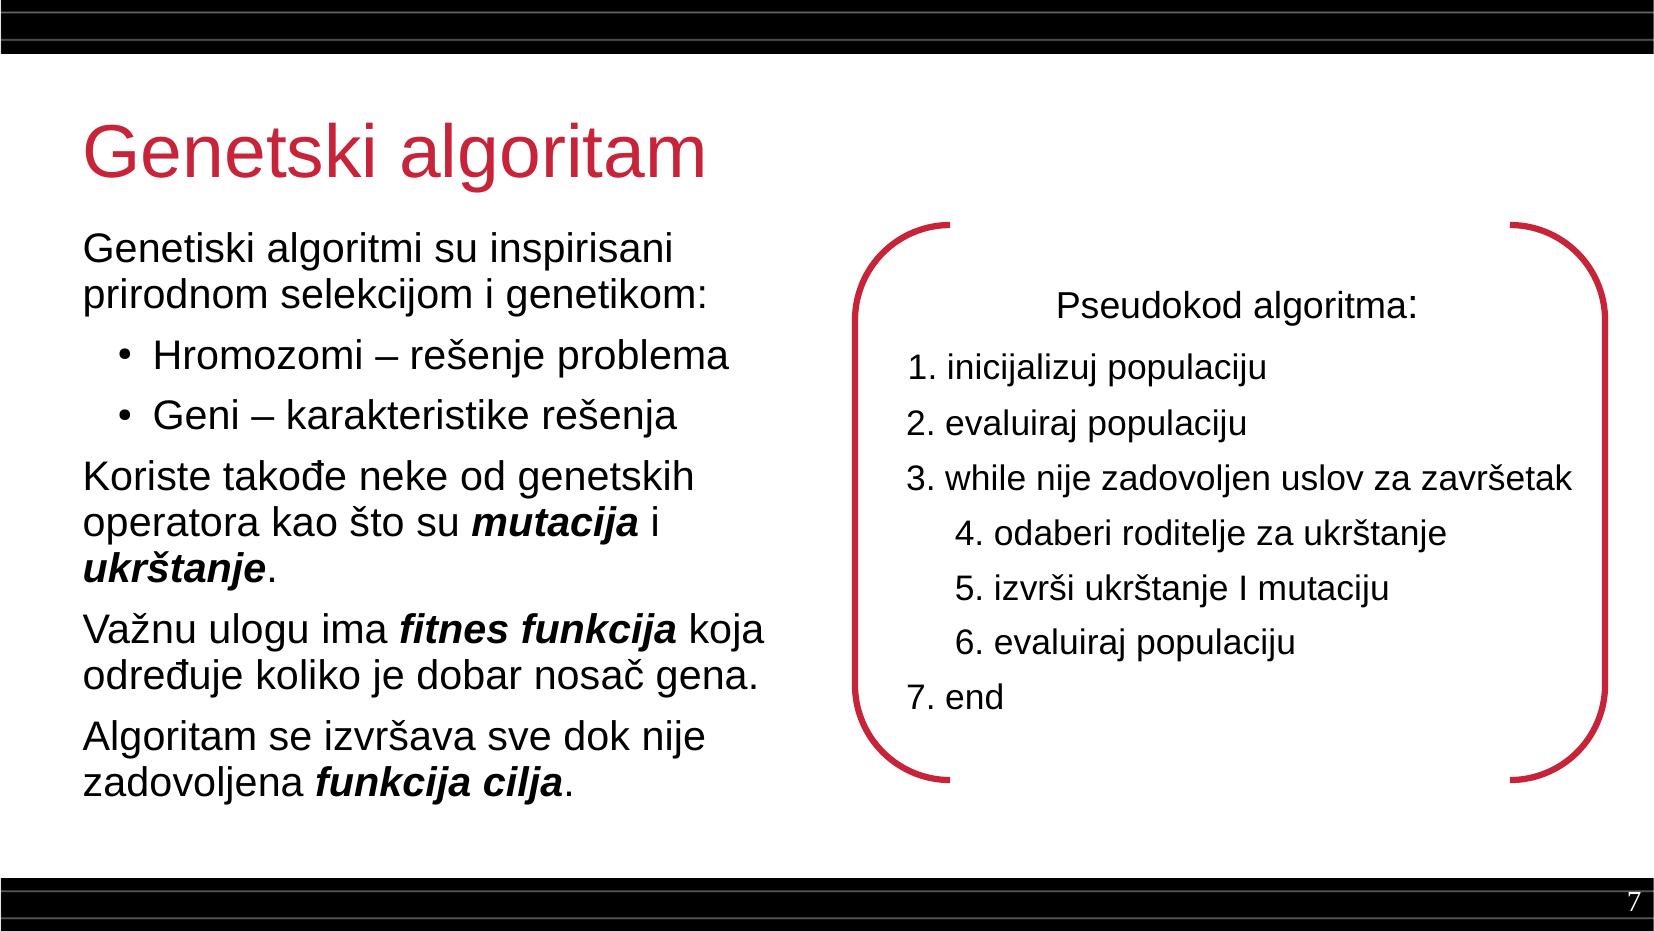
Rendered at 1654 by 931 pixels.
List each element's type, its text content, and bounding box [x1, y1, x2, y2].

list Pseudokod algoritma: 1. inicijalizuj populaciju 2. evaluiraj populaciju 3. while nije zadovoljen uslov za završetak 4. odaberi roditelje za ukrštanje 5. izvrši ukrštanje I mutaciju 6. evaluiraj populaciju 7. end [886, 206, 1588, 792]
list Genetiski algoritmi su inspirisani prirodnom selekcijom i genetikom: Hromozomi – rešenje problema Geni – karakteristike rešenja Koriste takođe neke od genetskih operatora kao što su mutacija i ukrštanje. Važnu ulogu ima fitnes funkcija koja određuje koliko je dobar nosač gena. Algoritam se izvršava sve dok nije zadovoljena funkcija cilja. [82, 225, 841, 811]
title Genetski algoritam [82, 92, 1471, 211]
picture [0, 878, 1654, 931]
picture [0, 0, 1654, 54]
